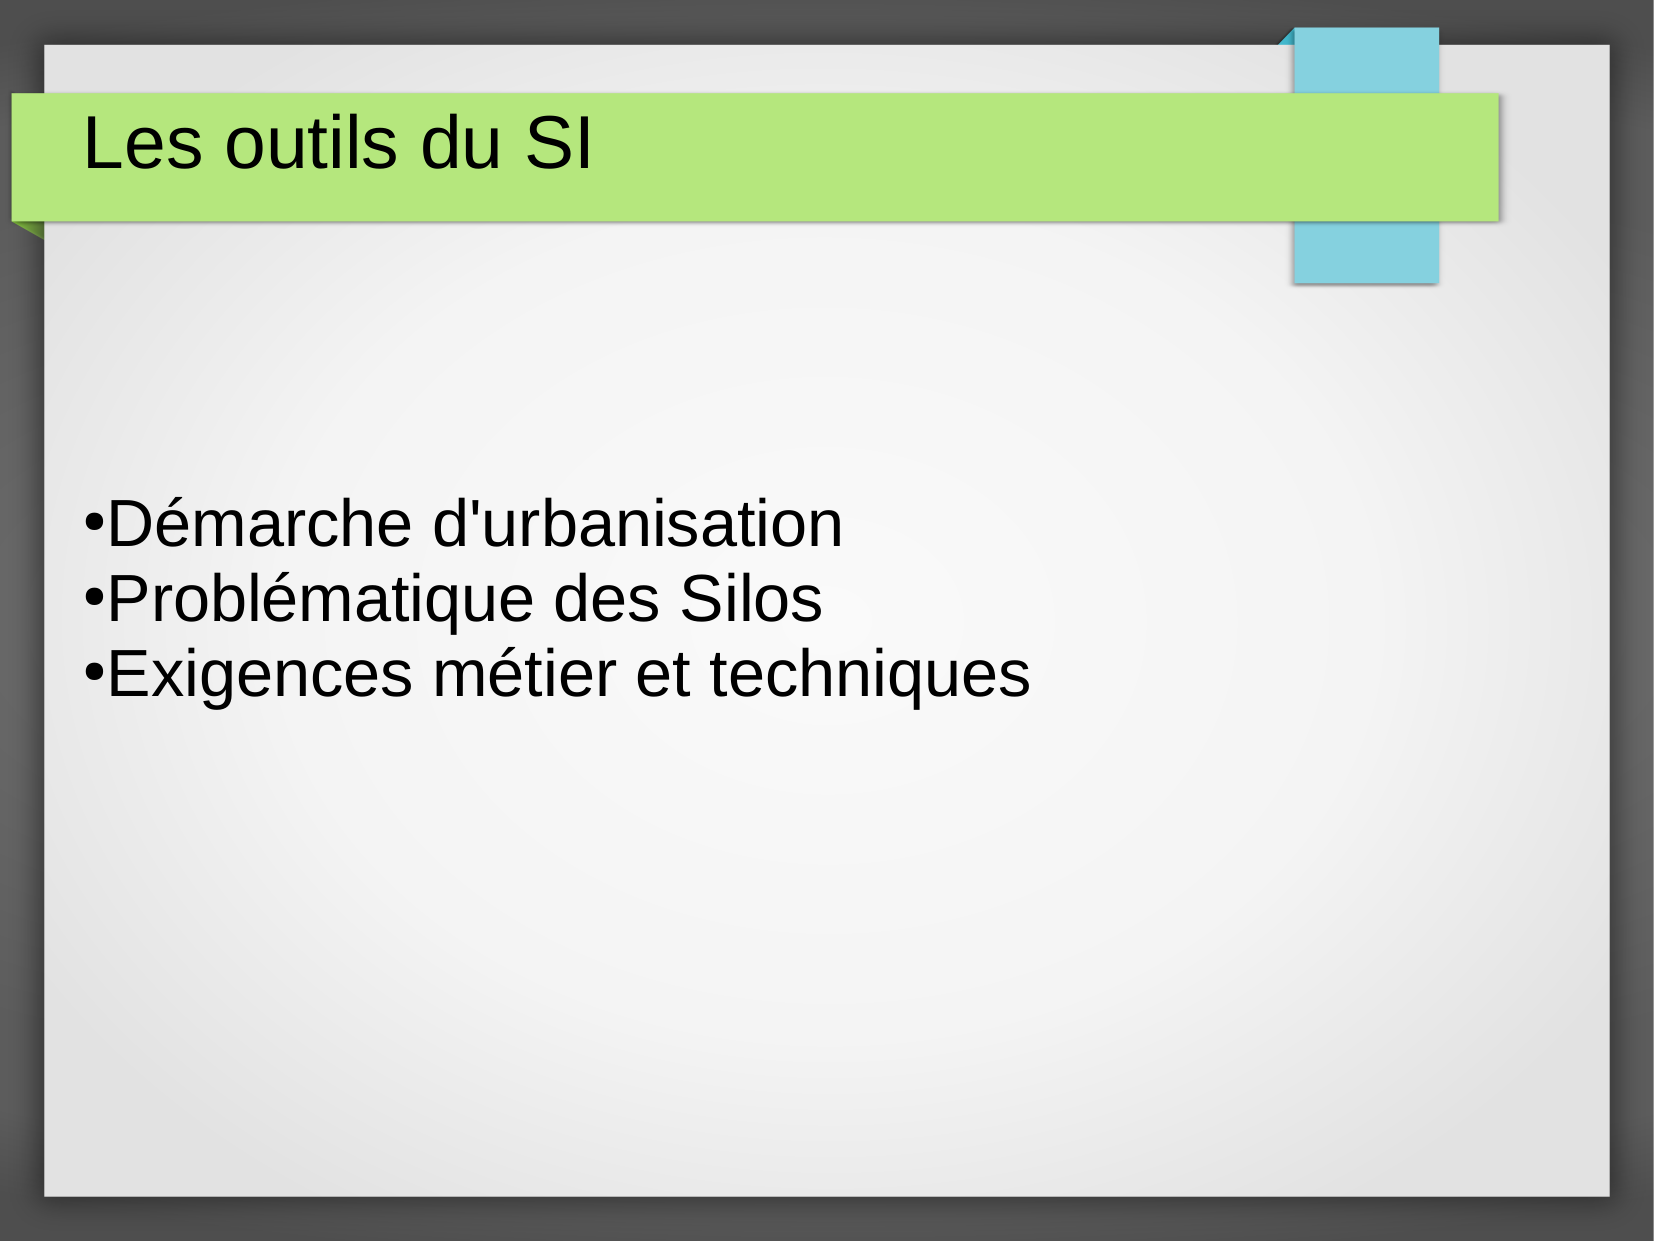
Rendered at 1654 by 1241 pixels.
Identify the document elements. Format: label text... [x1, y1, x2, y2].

subtitle Démarche d'urbanisation Problématique des Silos Exigences métier et techniques [82, 49, 1571, 1010]
picture [0, 0, 1654, 1241]
